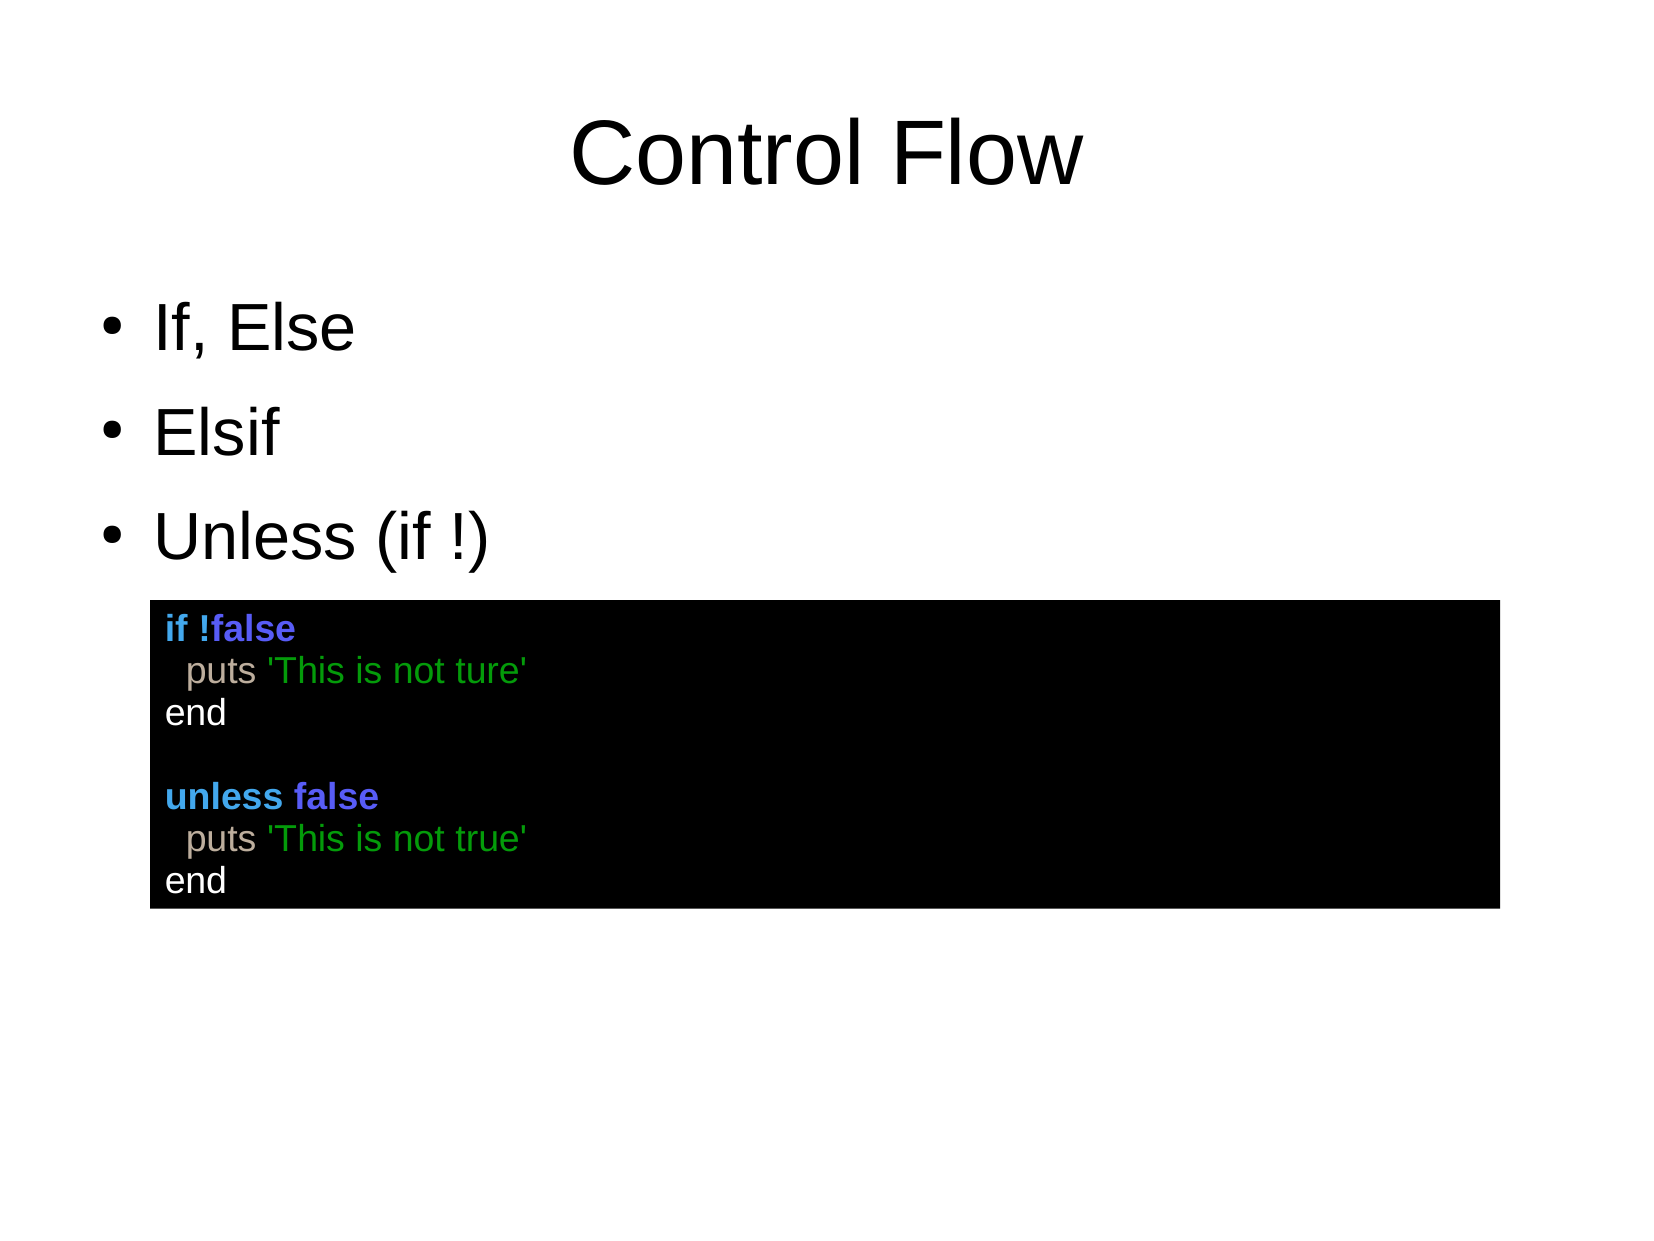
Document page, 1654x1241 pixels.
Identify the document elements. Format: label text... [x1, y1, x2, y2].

title Control Flow [82, 49, 1571, 257]
text_box if !false puts 'This is not ture' end unless false puts 'This is not true' end [150, 600, 1501, 909]
list If, Else Elsif Unless (if !) [82, 290, 1571, 1010]
